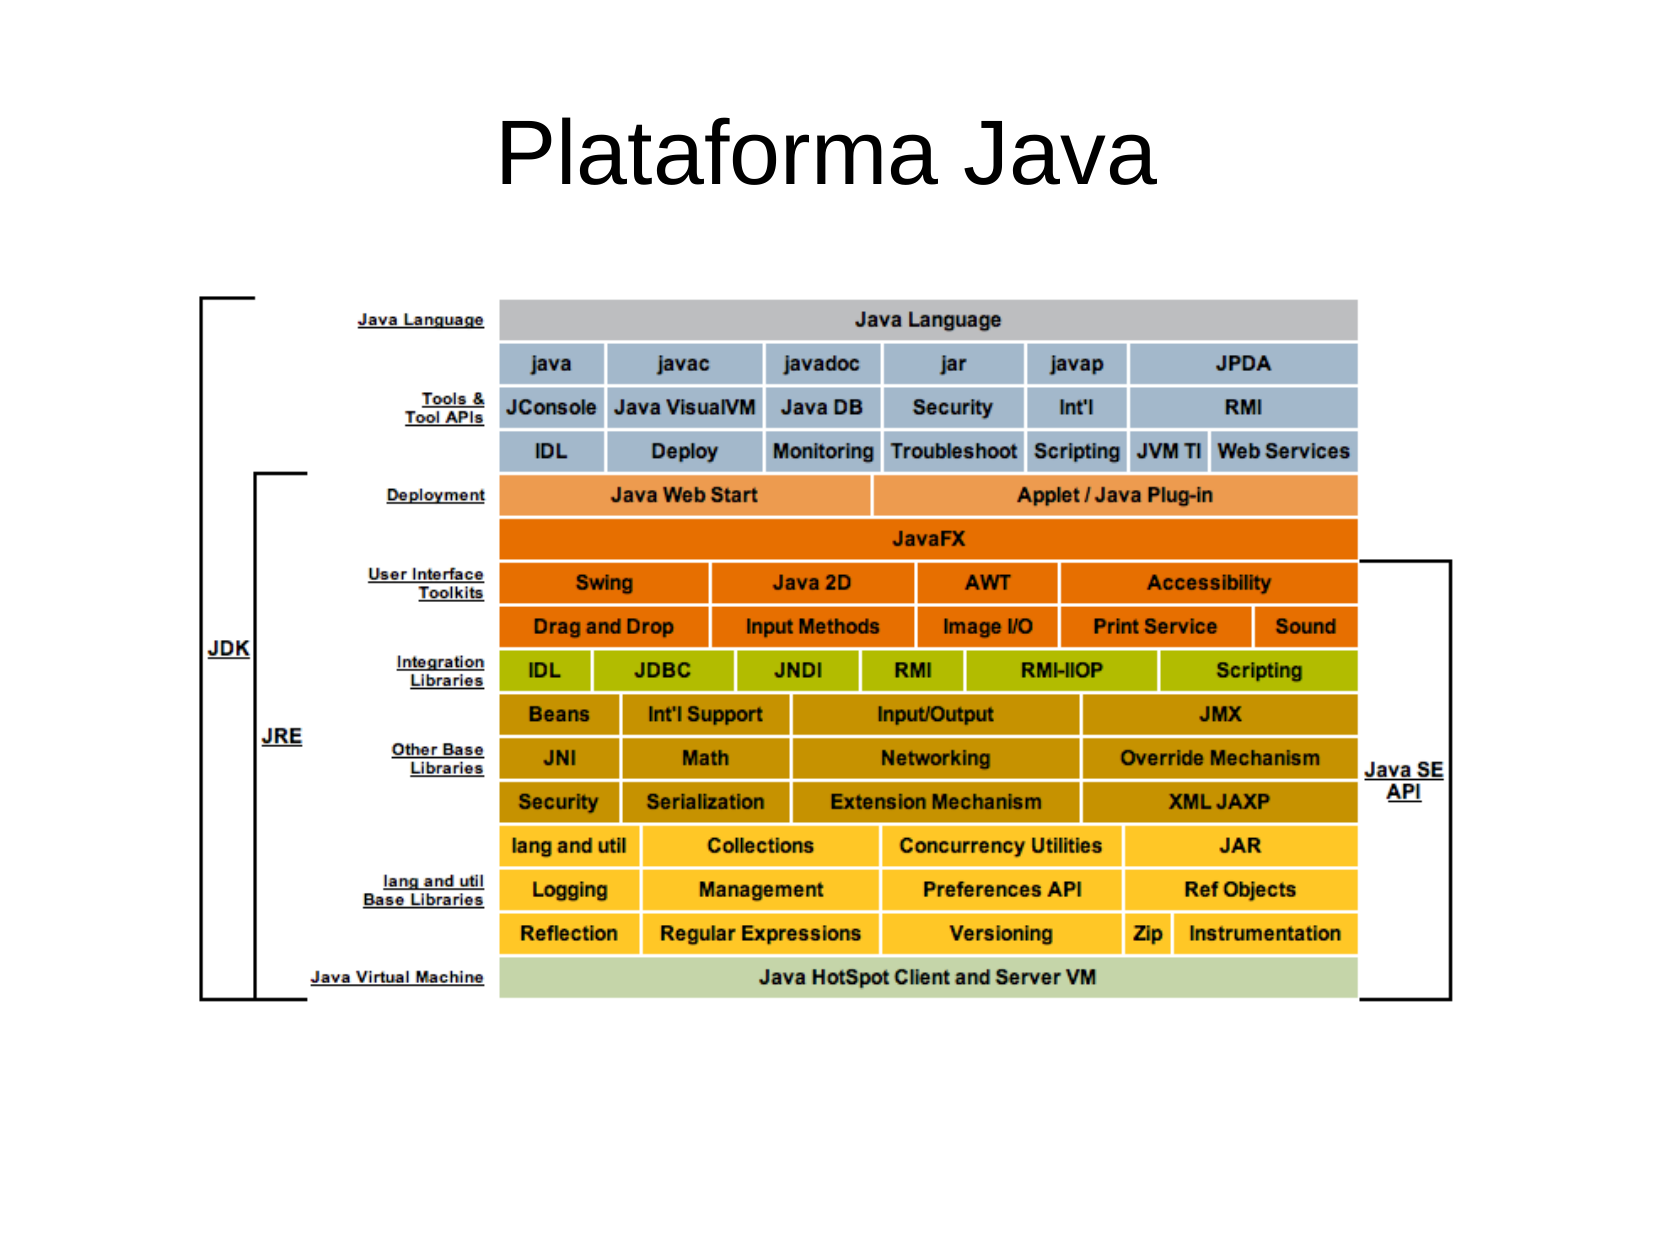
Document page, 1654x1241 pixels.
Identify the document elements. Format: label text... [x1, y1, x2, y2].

title Plataforma Java [82, 49, 1571, 257]
picture [193, 290, 1461, 1010]
